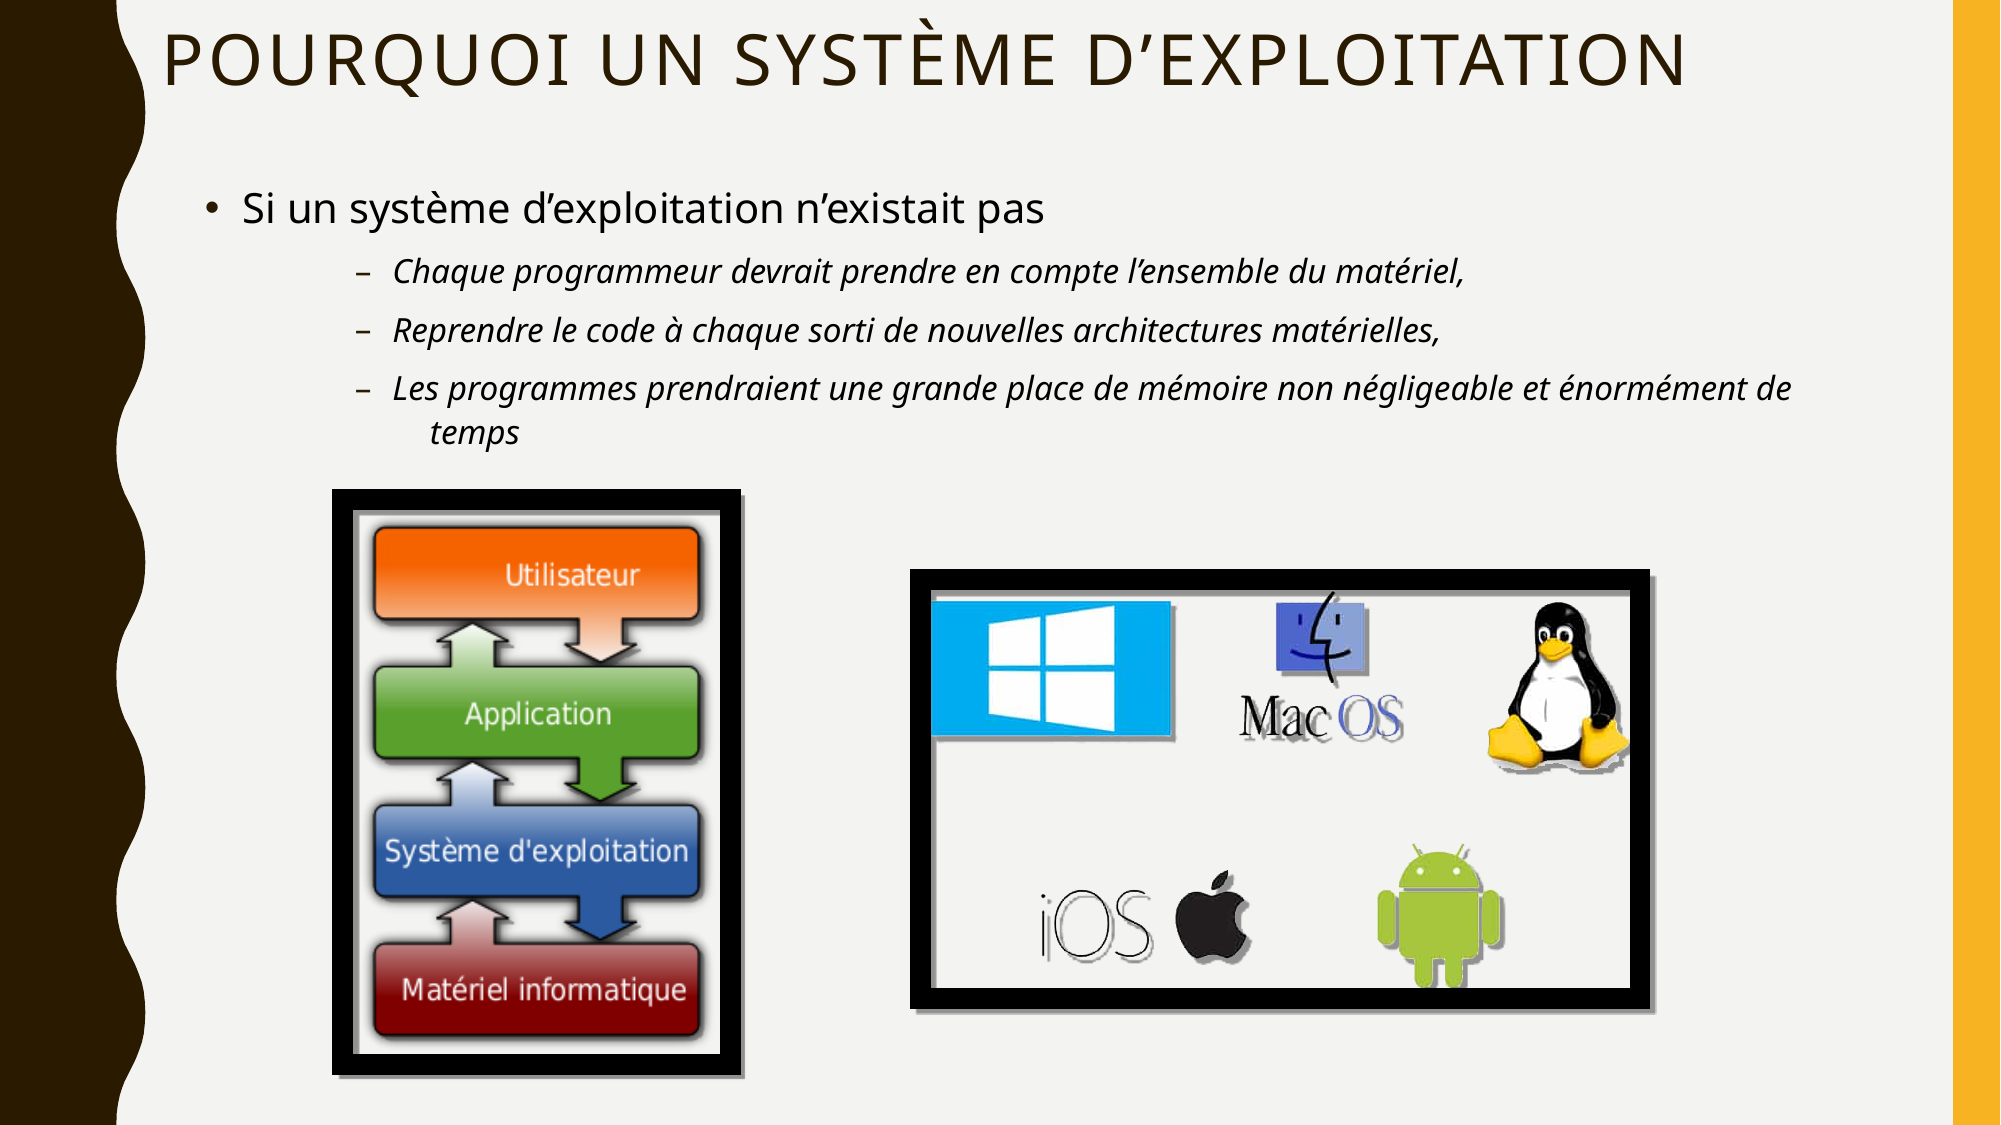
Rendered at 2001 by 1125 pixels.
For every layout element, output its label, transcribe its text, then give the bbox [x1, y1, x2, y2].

picture [353, 510, 721, 1054]
picture [930, 590, 1630, 988]
title Pourquoi un Système d’exploitation [146, 17, 1817, 150]
list Si un système d’exploitation n’existait pas Chaque programmeur devrait prendre en compte l’ensemble du matériel, Reprendre le code à chaque sorti de nouvelles architectures matérielles, Les programmes prendraient une grande place de mémoire non négligeable et énormément de temps [189, 169, 1860, 469]
